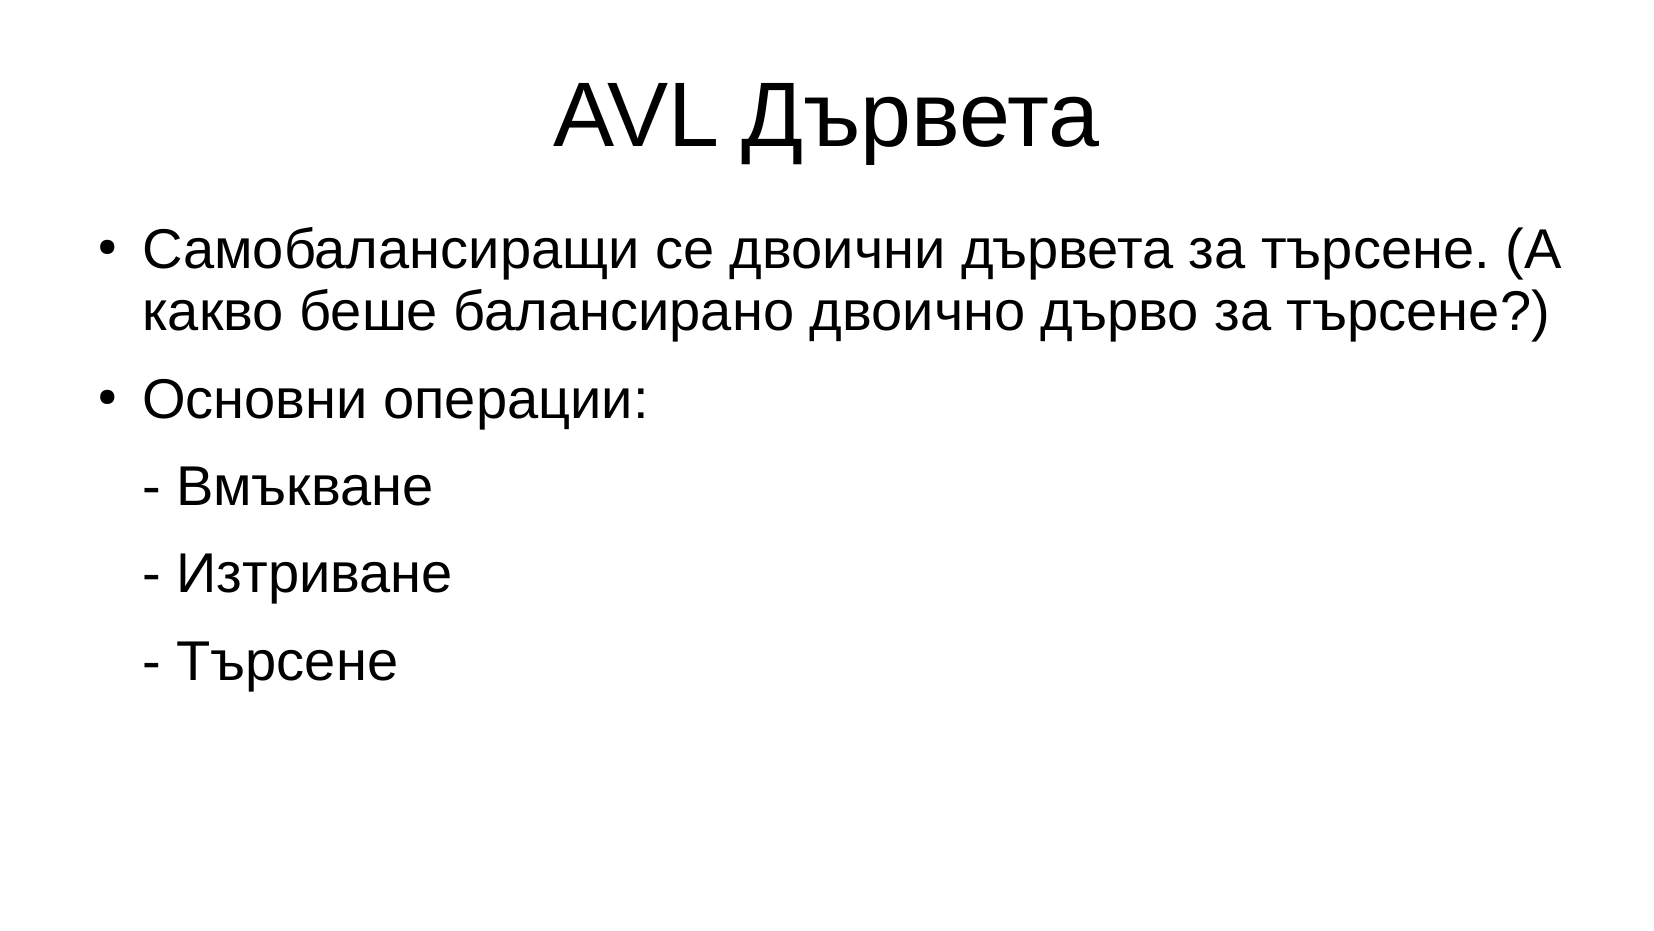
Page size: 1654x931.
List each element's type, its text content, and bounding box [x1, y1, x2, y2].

title AVL Дървета [82, 37, 1571, 193]
list Самобалансиращи се двоични дървета за търсене. (А какво беше балансирано двоично дърво за търсене?) Основни операции: - Вмъкване - Изтриване - Търсене [82, 217, 1571, 758]
